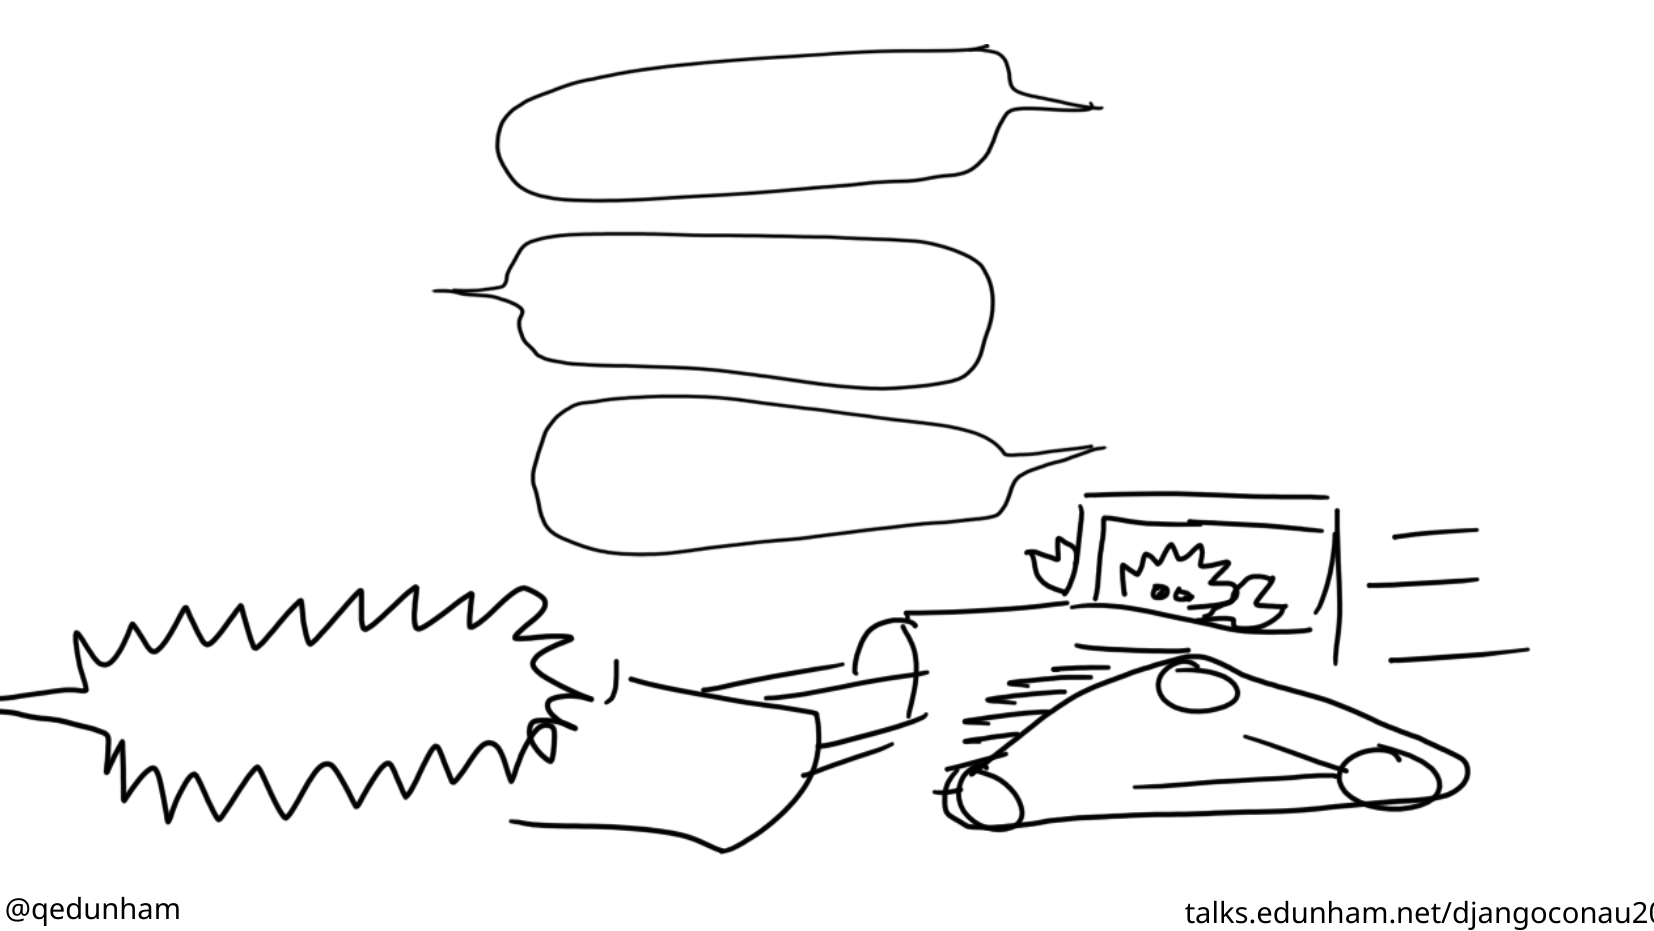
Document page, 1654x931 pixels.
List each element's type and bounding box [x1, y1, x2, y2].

picture [0, 44, 1531, 856]
